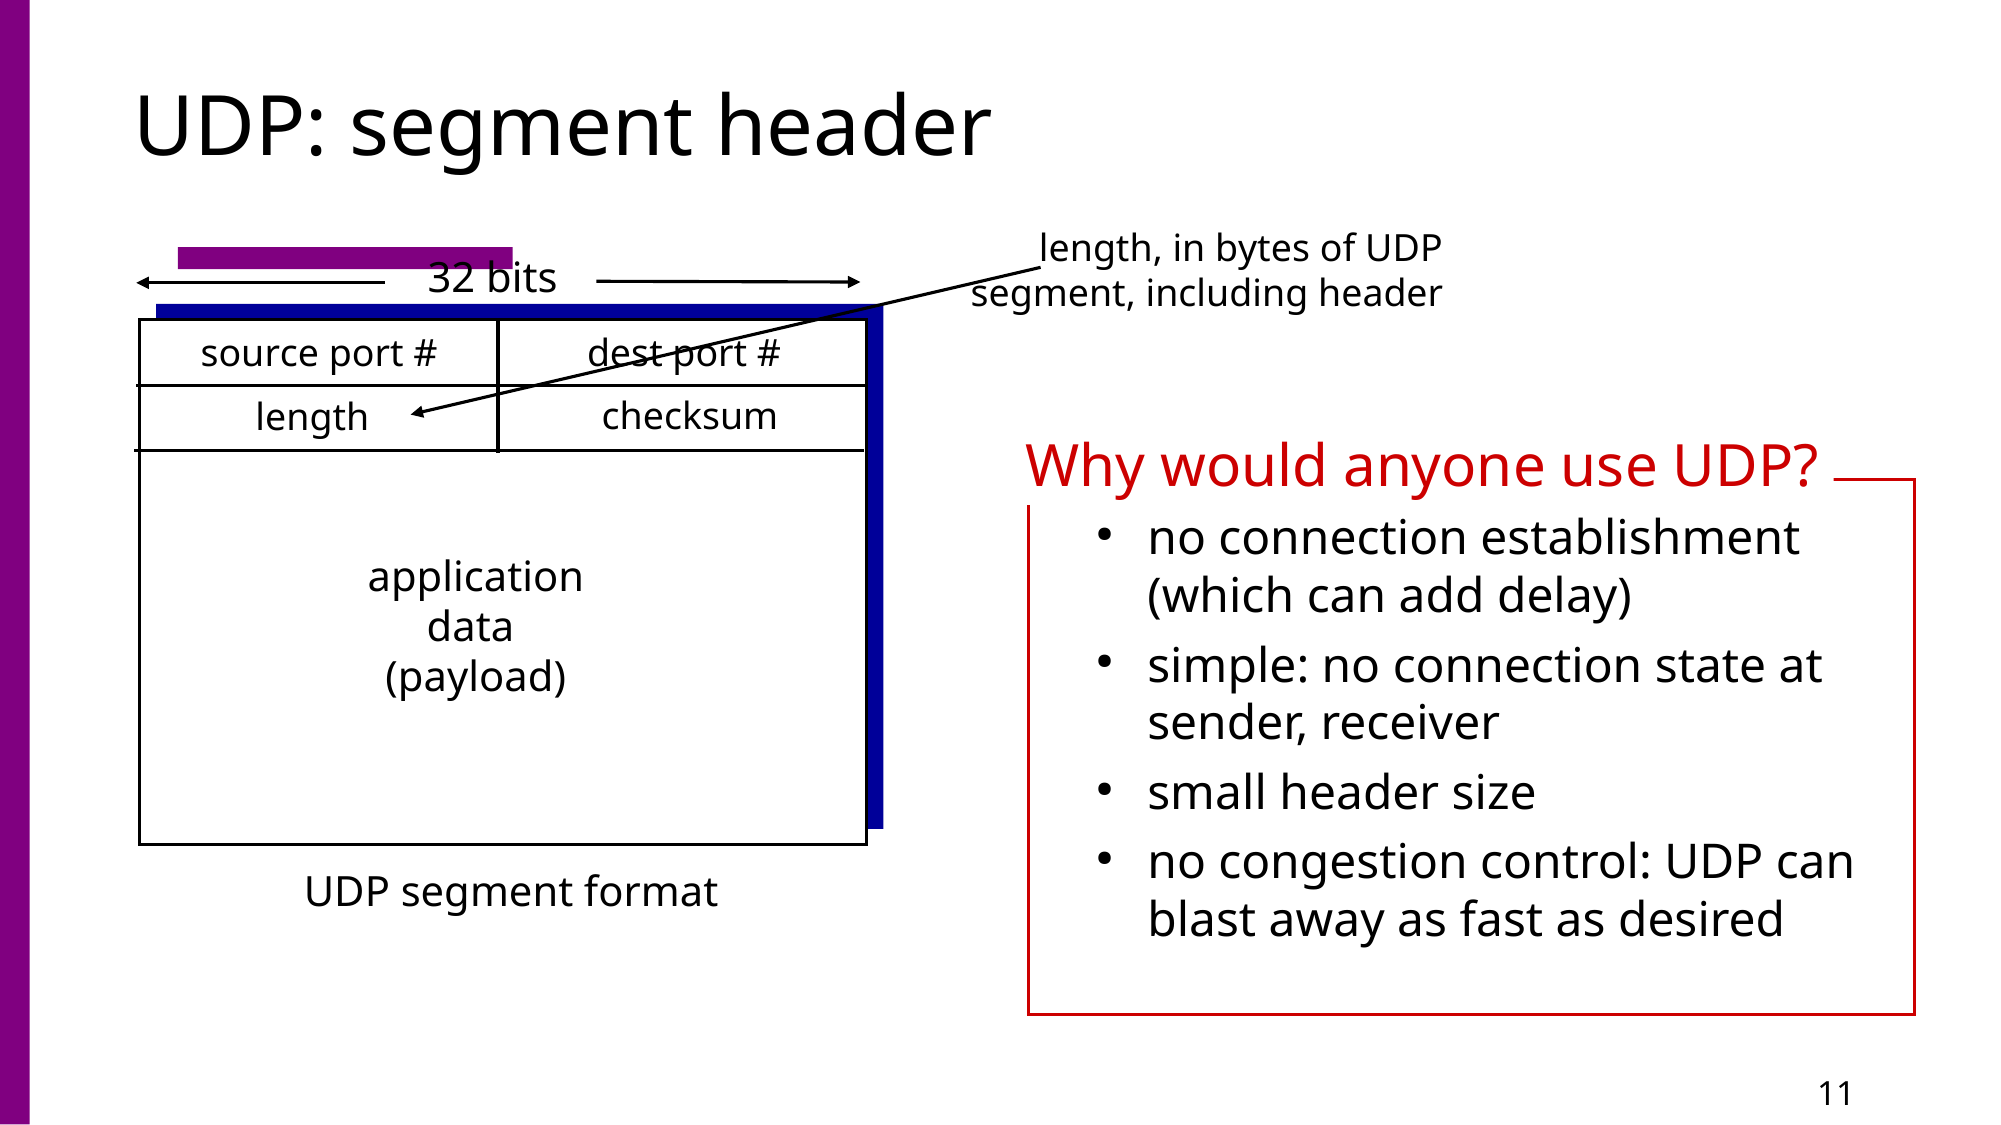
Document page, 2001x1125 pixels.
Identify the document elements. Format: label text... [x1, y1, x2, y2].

text_box length, in bytes of UDP segment, including header [931, 215, 1459, 322]
text_box Why would anyone use UDP? [1010, 433, 1834, 505]
text_box [139, 387, 496, 449]
text_box UDP segment format [288, 856, 734, 923]
text_box dest port # [572, 327, 797, 383]
text_box [139, 303, 876, 384]
text_box [139, 306, 884, 845]
text_box source port # [185, 321, 453, 383]
list no connection establishment (which can add delay) simple: no connection state at sender, receiver small header size no congestion control: UDP can blast away as fast as desired [1064, 499, 1898, 999]
text_box 32 bits [412, 243, 573, 309]
text_box length [240, 385, 385, 447]
text_box application data (payload) [352, 542, 600, 708]
text_box dest port # [572, 321, 797, 375]
text_box [500, 387, 517, 391]
title UDP: segment header [83, 40, 1909, 204]
text_box checksum [586, 384, 794, 445]
